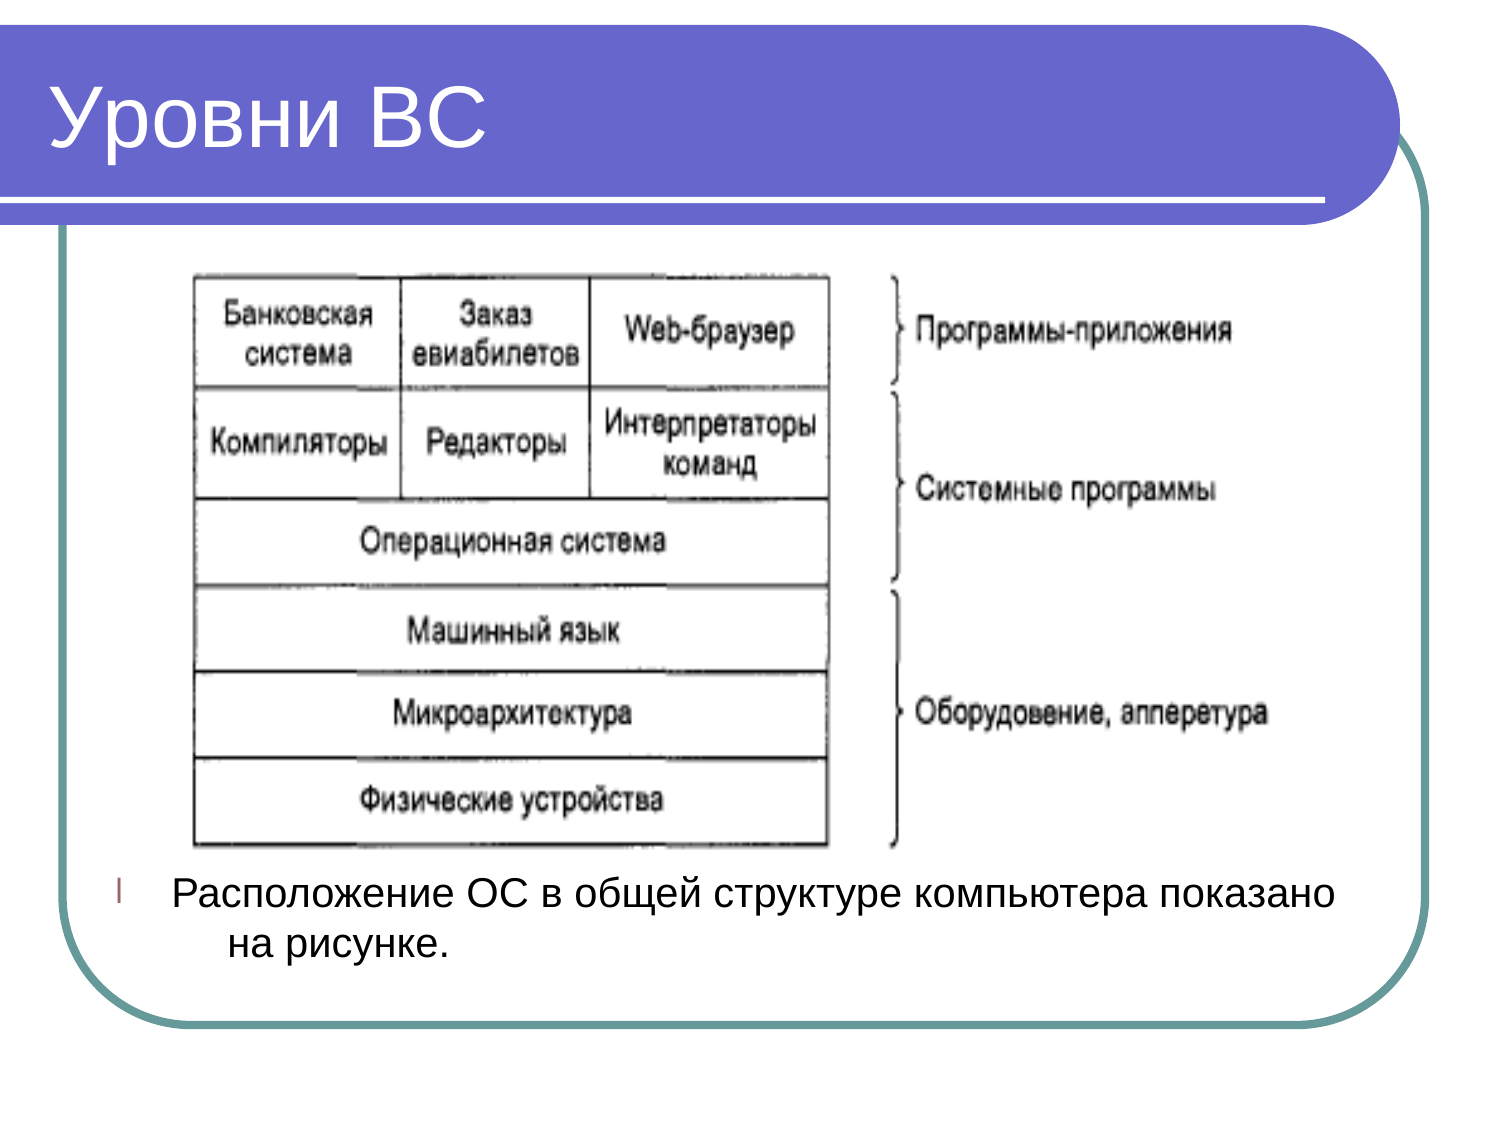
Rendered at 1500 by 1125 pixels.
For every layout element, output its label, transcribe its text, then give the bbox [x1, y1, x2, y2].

text_box Расположение ОС в общей структуре компьютера показано на рисунке. [100, 858, 1400, 988]
picture [171, 255, 1282, 858]
title Уровни ВС [32, 37, 1347, 188]
